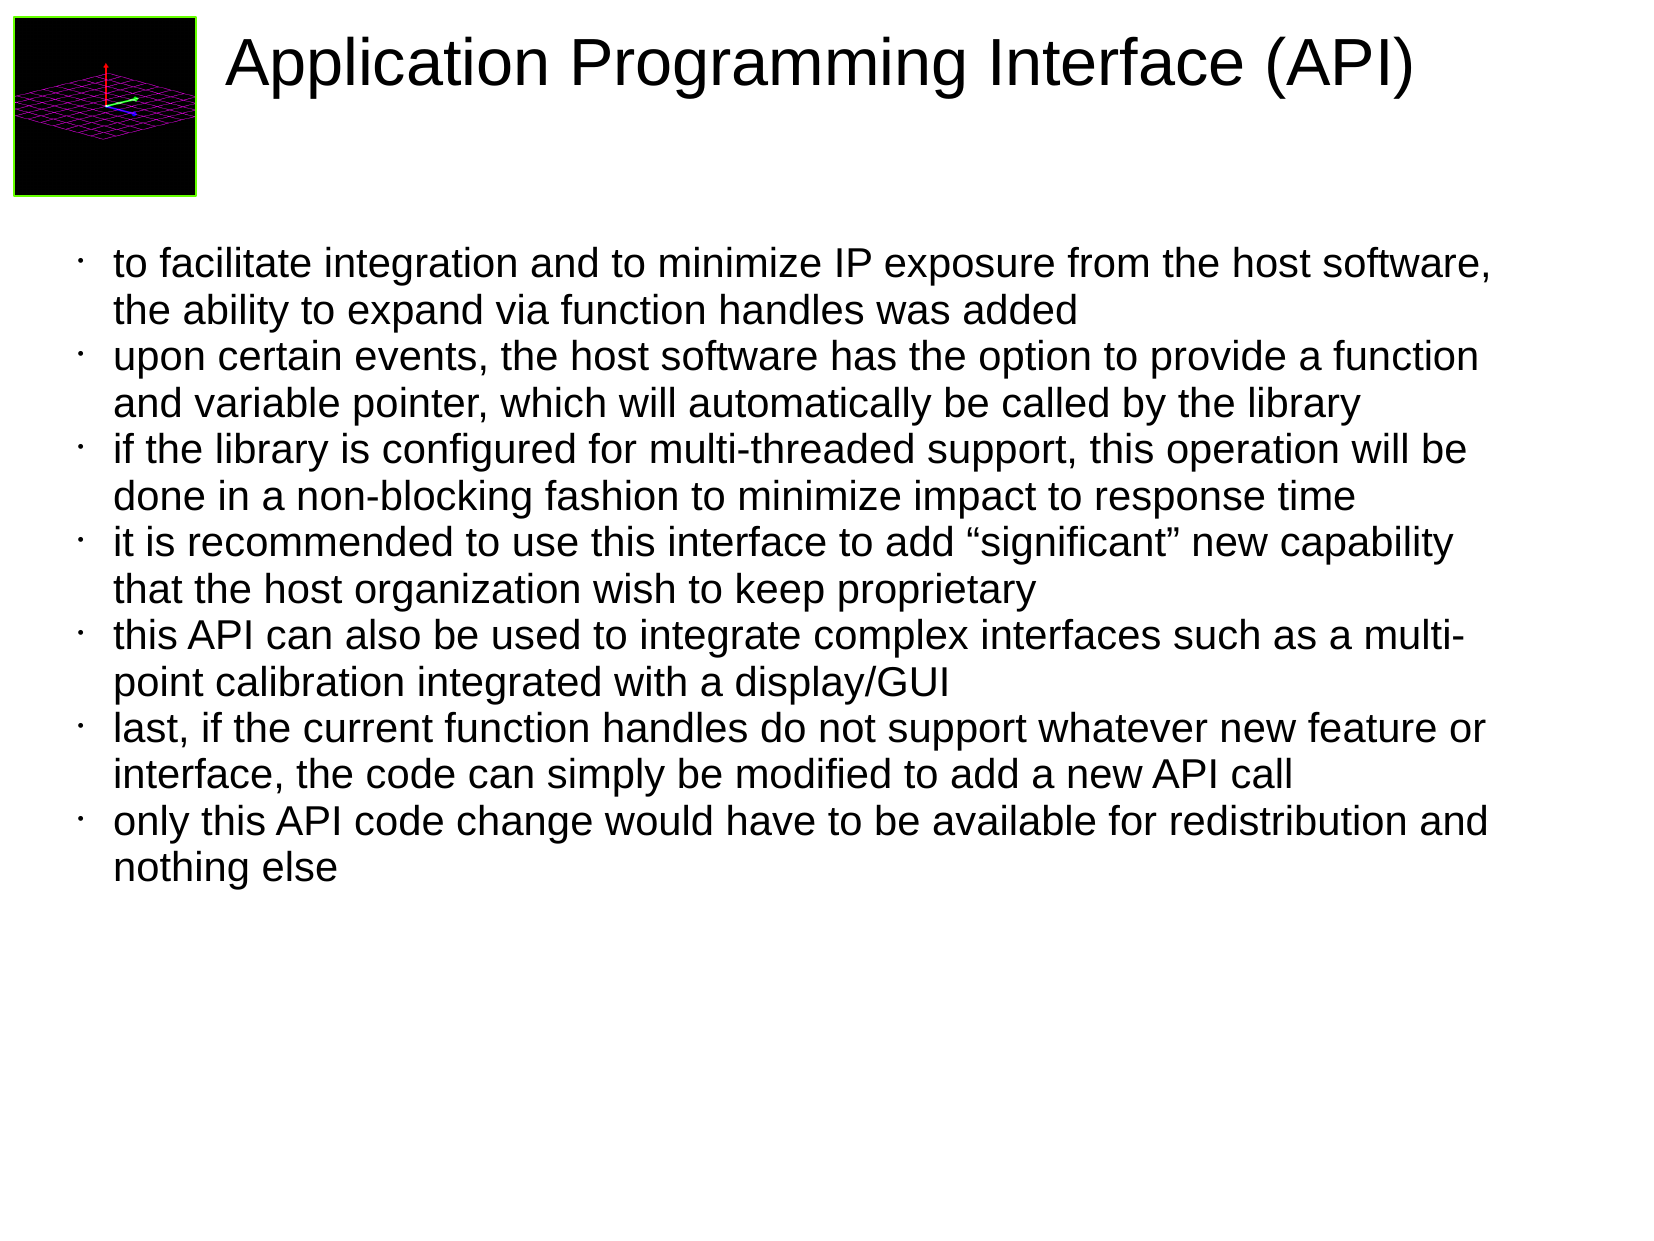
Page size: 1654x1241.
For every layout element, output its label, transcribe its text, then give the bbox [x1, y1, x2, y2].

picture [15, 17, 196, 196]
title Application Programming Interface (API) [225, 19, 1576, 106]
subtitle to facilitate integration and to minimize IP exposure from the host software, the ability to expand via function handles was added upon certain events, the host software has the option to provide a function and variable pointer, which will automatically be called by the library if the library is configured for multi-threaded support, this operation will be done in a non-blocking fashion to minimize impact to response time it is recommended to use this interface to add “significant” new capability that the host organization wish to keep proprietary this API can also be used to integrate complex interfaces such as a multi-point calibration integrated with a display/GUI last, if the current function handles do not support whatever new feature or interface, the code can simply be modified to add a new API call only this API code change would have to be available for redistribution and nothing else [77, 240, 1501, 1010]
